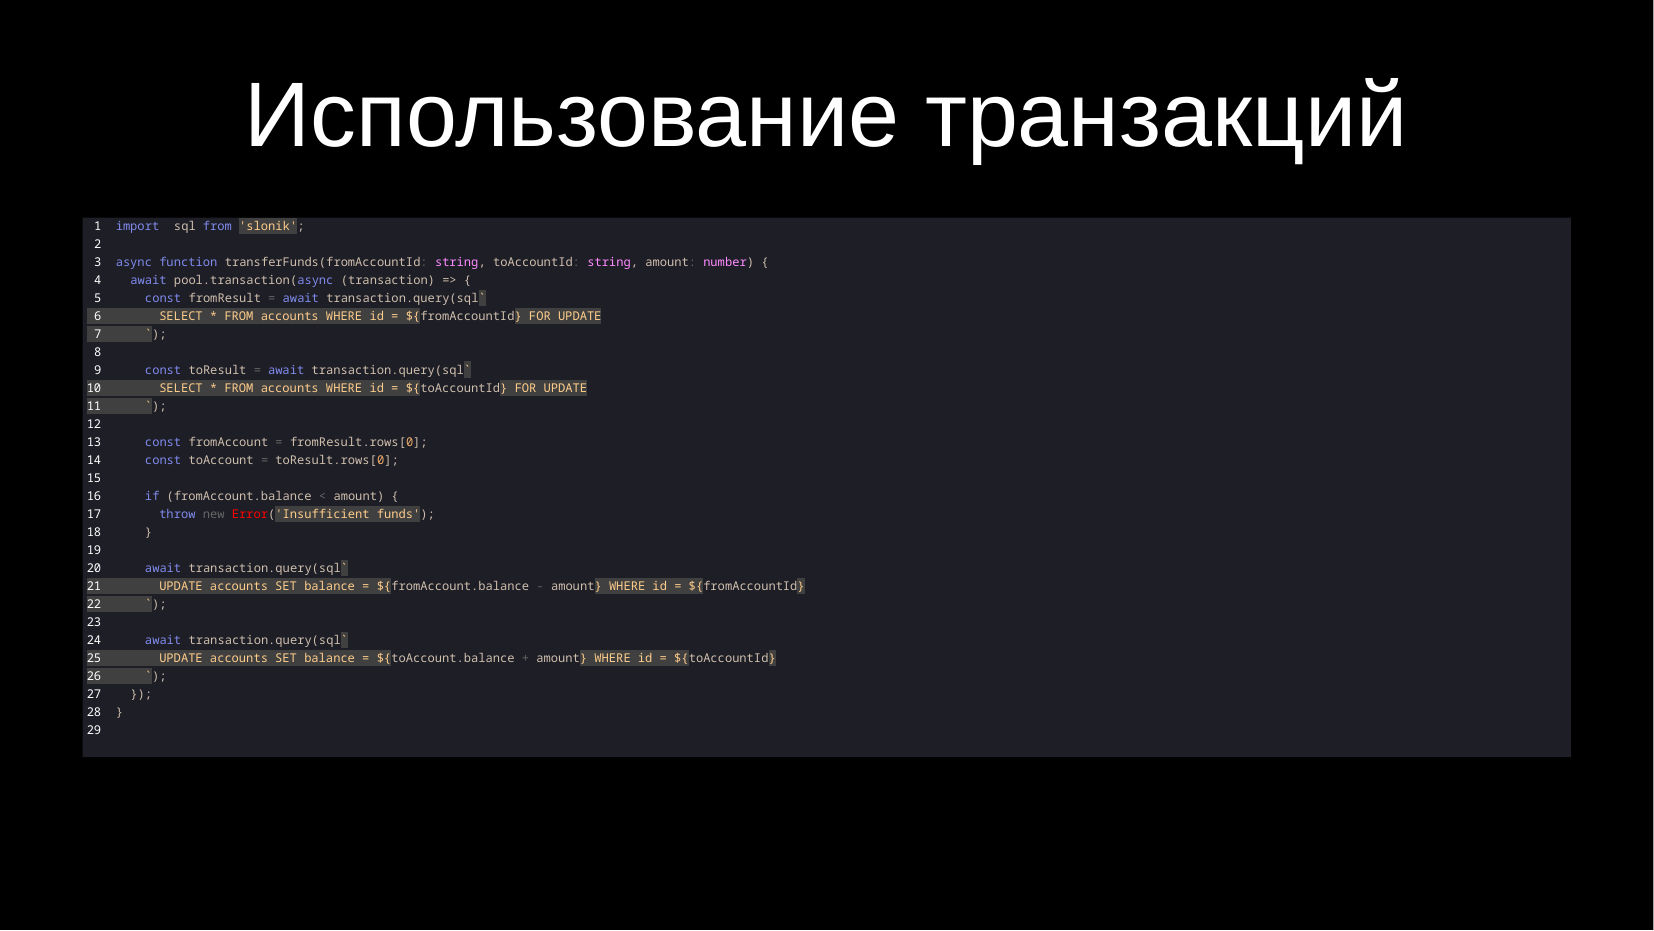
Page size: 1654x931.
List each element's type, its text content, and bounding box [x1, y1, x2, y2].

list 1 import sql from 'slonik'; 2 3 async function transferFunds(fromAccountId: string, toAccountId: string, amount: number) { 4 await pool.transaction(async (transaction) => { 5 const fromResult = await transaction.query(sql` 6 SELECT * FROM accounts WHERE id = ${fromAccountId} FOR UPDATE 7 `); 8 9 const toResult = await transaction.query(sql` 10 SELECT * FROM accounts WHERE id = ${toAccountId} FOR UPDATE 11 `); 12 13 const fromAccount = fromResult.rows[0]; 14 const toAccount = toResult.rows[0]; 15 16 if (fromAccount.balance < amount) { 17 throw new Error('Insufficient funds'); 18 } 19 20 await transaction.query(sql` 21 UPDATE accounts SET balance = ${fromAccount.balance - amount} WHERE id = ${fromAccountId} 22 `); 23 24 await transaction.query(sql` 25 UPDATE accounts SET balance = ${toAccount.balance + amount} WHERE id = ${toAccountId} 26 `); 27 }); 28 } 29 [82, 217, 1571, 758]
title Использование транзакций [82, 37, 1571, 193]
